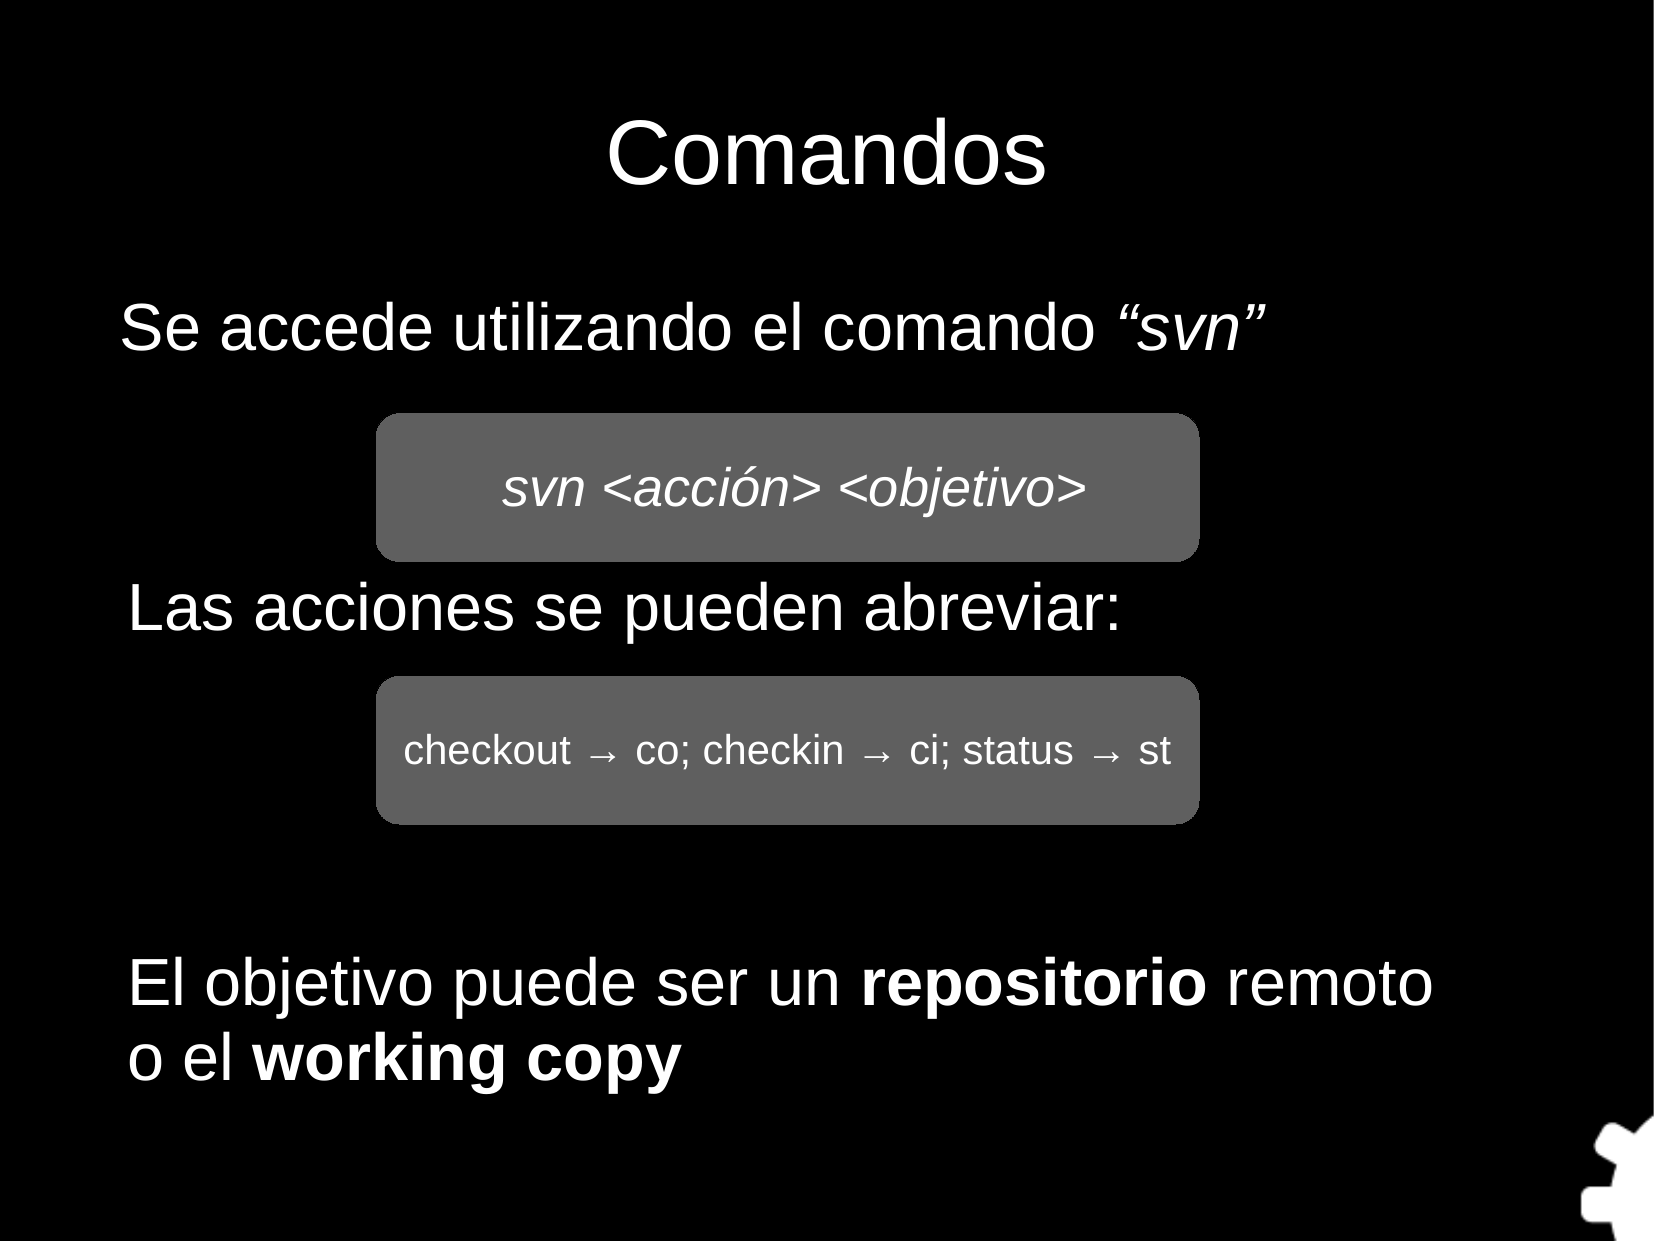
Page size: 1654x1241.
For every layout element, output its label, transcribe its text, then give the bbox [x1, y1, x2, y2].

text_box El objetivo puede ser un repositorio remoto o el working copy [112, 937, 1473, 1102]
title Comandos [82, 49, 1571, 257]
text_box Las acciones se pueden abreviar: [112, 562, 1143, 653]
text_box checkout → co; checkin → ci; status → st [375, 675, 1201, 826]
text_box [375, 412, 1201, 563]
picture [0, 0, 1654, 1241]
text_box svn <acción> <objetivo> [487, 449, 1163, 526]
list Se accede utilizando el comando “svn” [82, 290, 1571, 1109]
